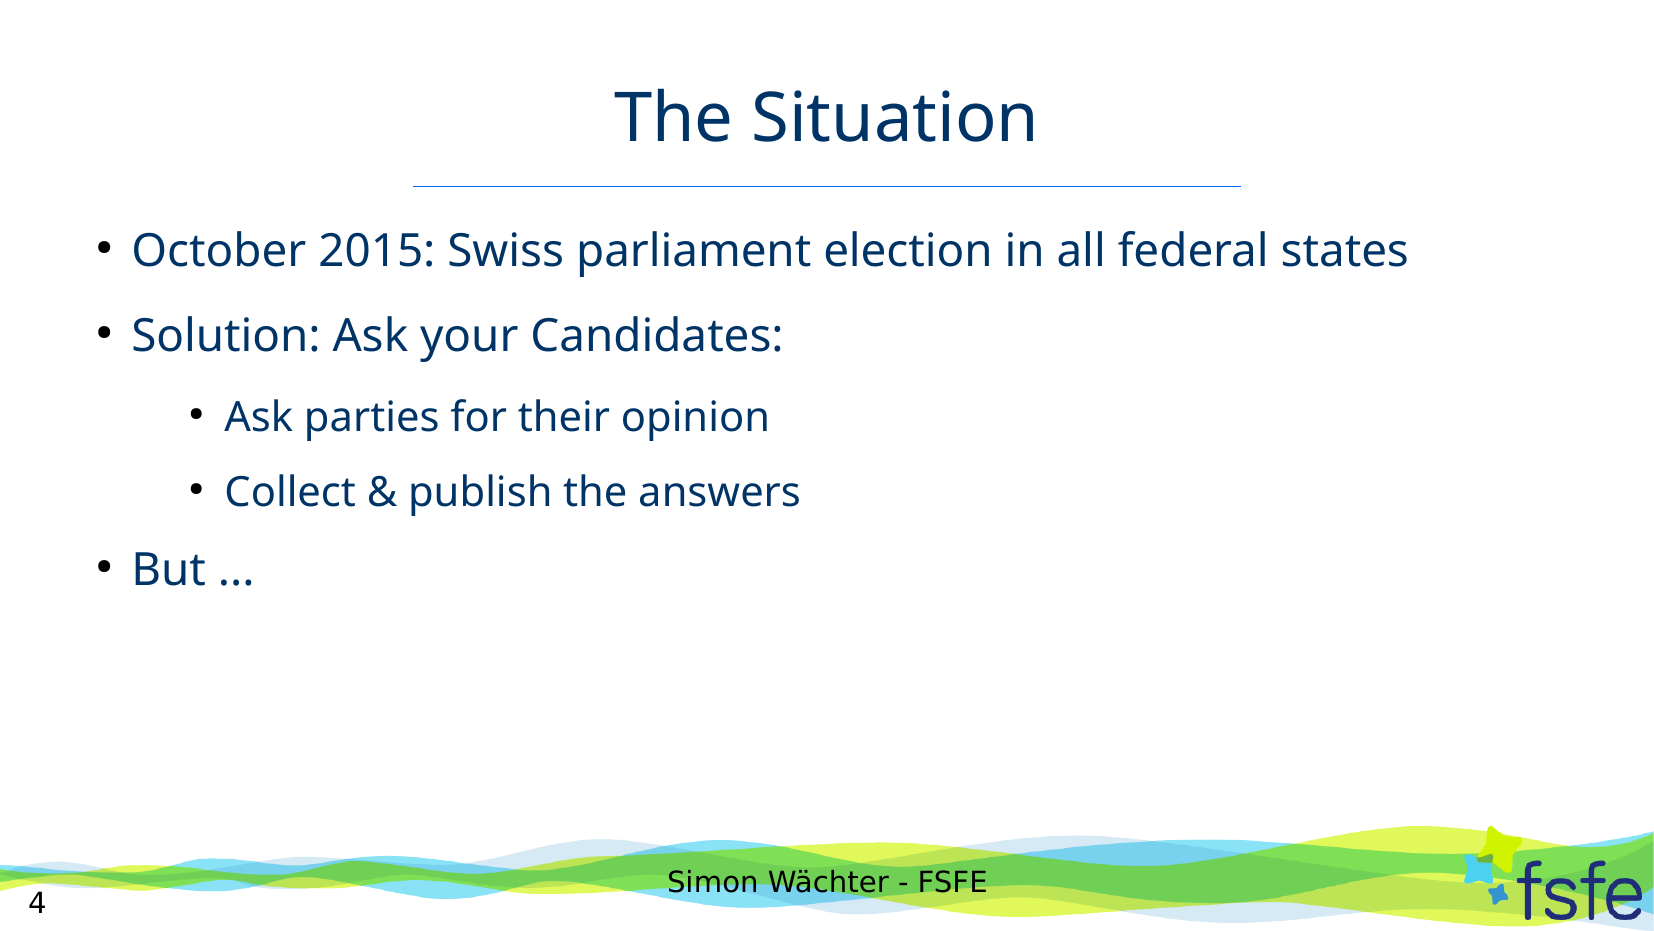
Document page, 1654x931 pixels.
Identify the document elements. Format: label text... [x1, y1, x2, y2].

picture [0, 826, 1654, 931]
title The Situation [82, 37, 1571, 193]
list October 2015: Swiss parliament election in all federal states Solution: Ask your Candidates: Ask parties for their opinion Collect & publish the answers But ... [82, 217, 1571, 758]
